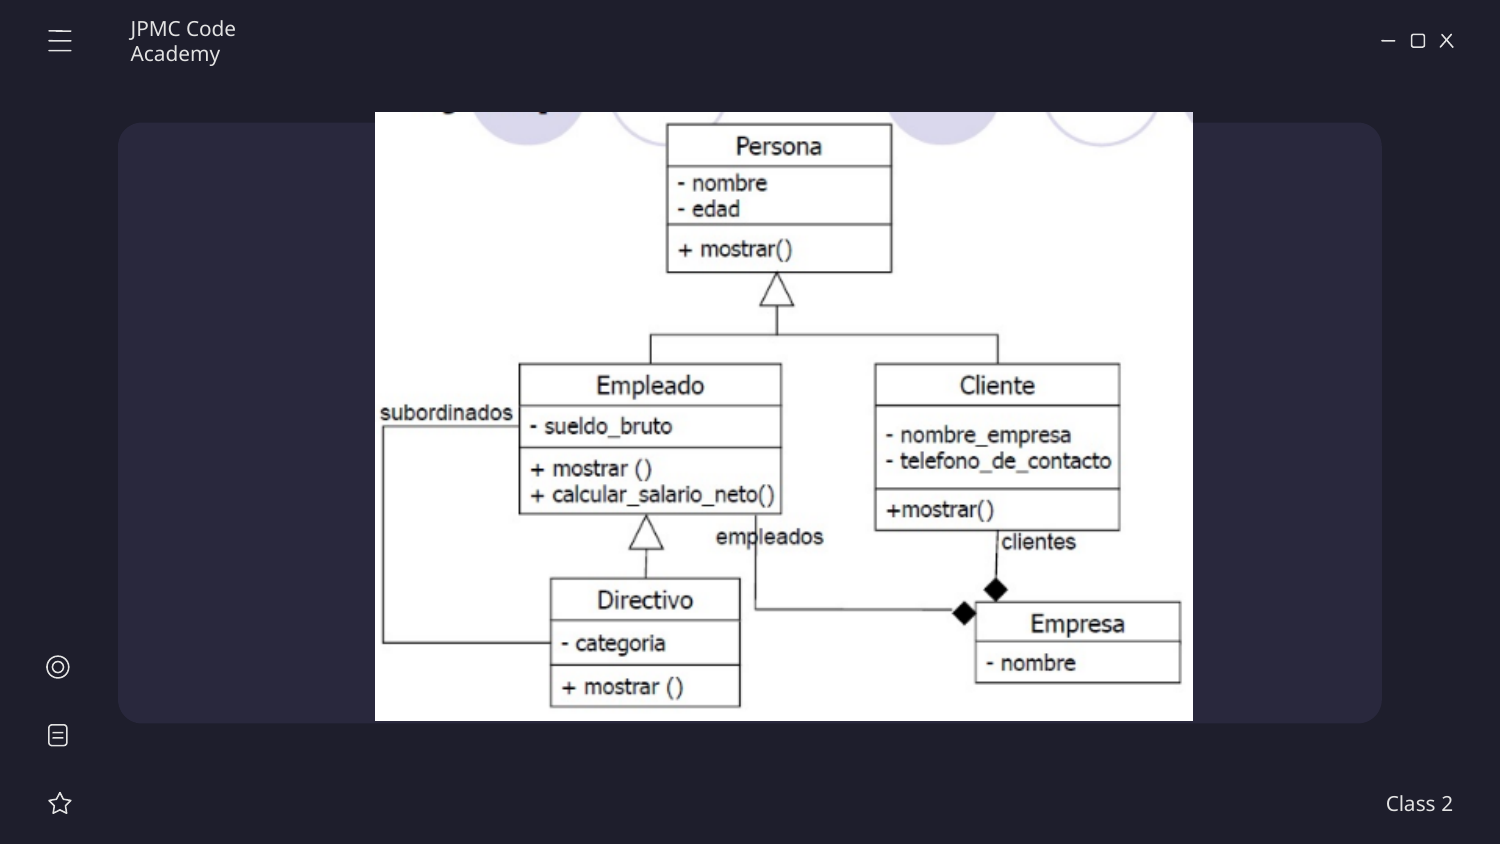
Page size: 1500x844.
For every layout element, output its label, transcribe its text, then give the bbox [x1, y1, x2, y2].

subtitle JPMC Code Academy [130, 18, 306, 64]
picture [375, 112, 1193, 721]
subtitle Class 2 [1278, 780, 1453, 826]
